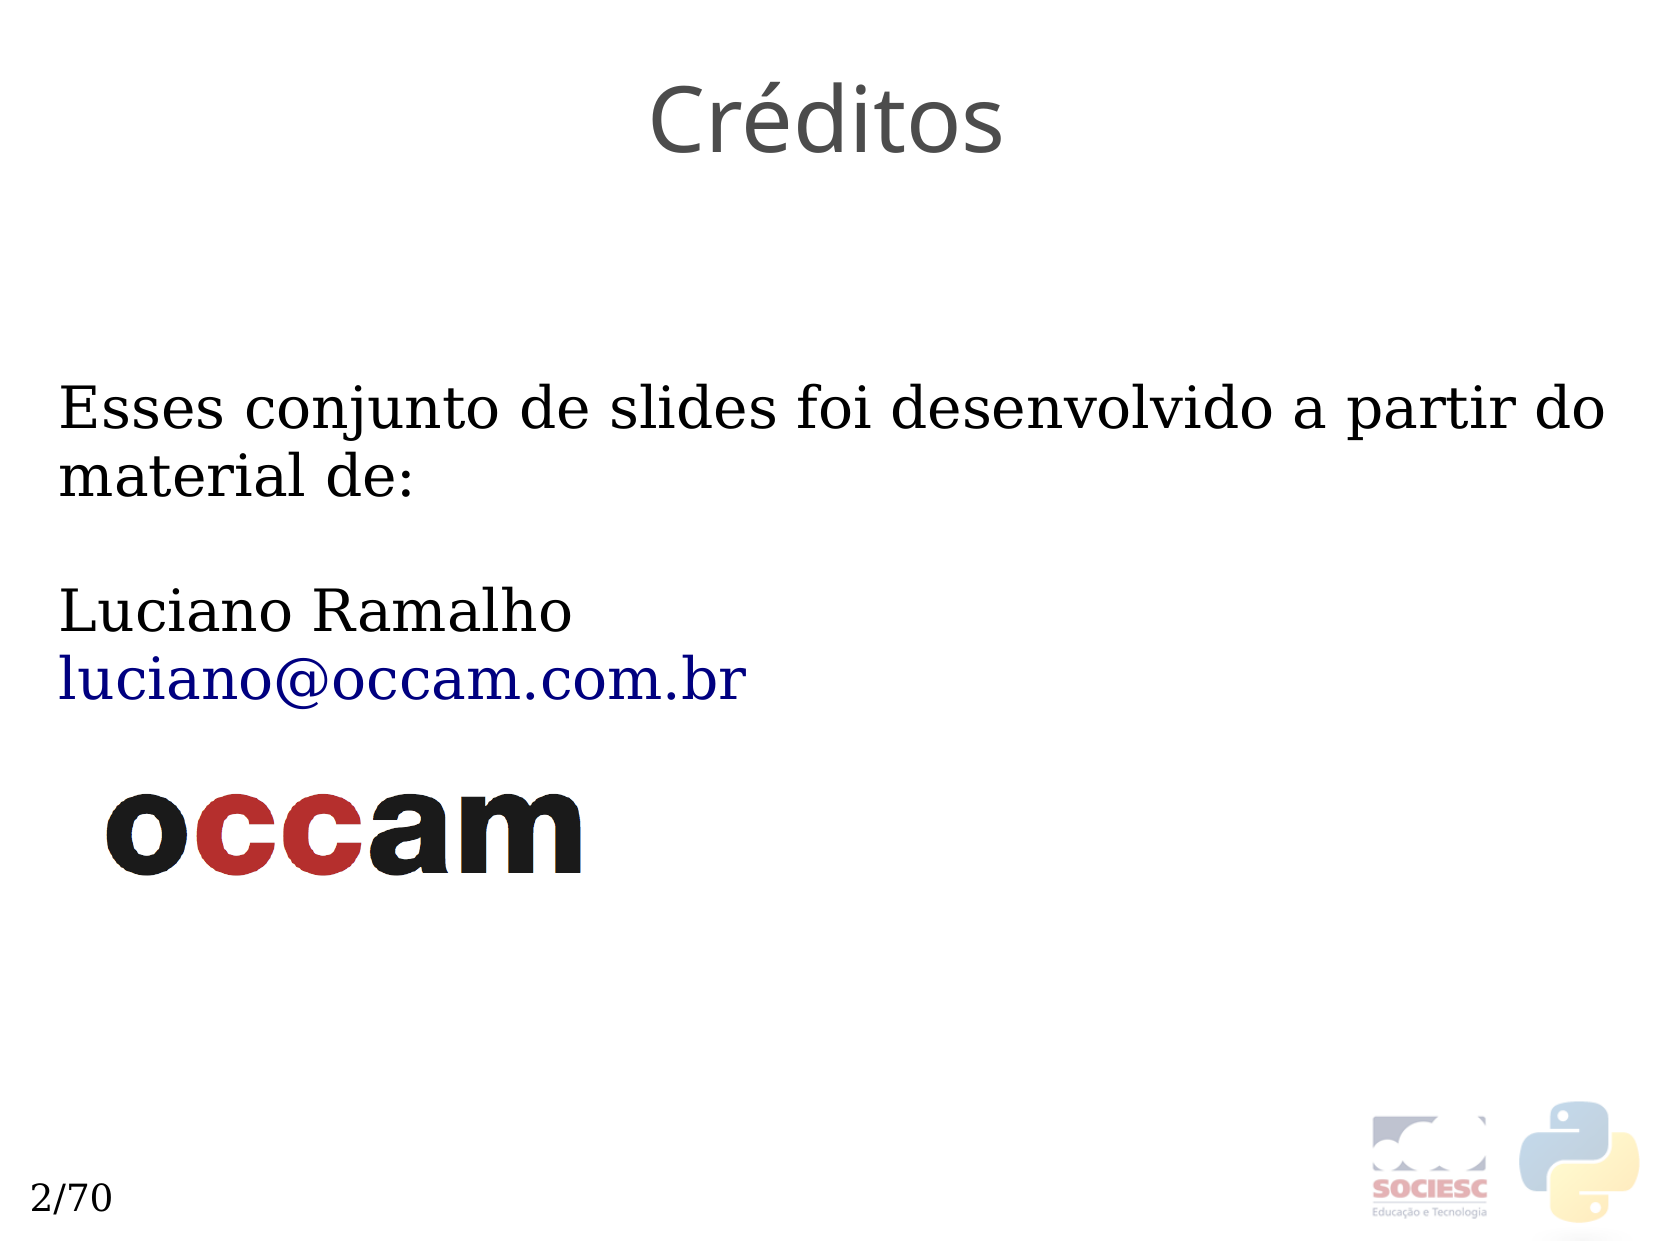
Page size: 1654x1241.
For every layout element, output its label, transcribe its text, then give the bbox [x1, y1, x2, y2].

picture [1340, 1084, 1654, 1241]
text_box Esses conjunto de slides foi desenvolvido a partir do material de: Luciano Ramalho luciano@occam.com.br [59, 295, 1625, 1063]
title Créditos [82, 13, 1571, 222]
picture [65, 753, 621, 916]
